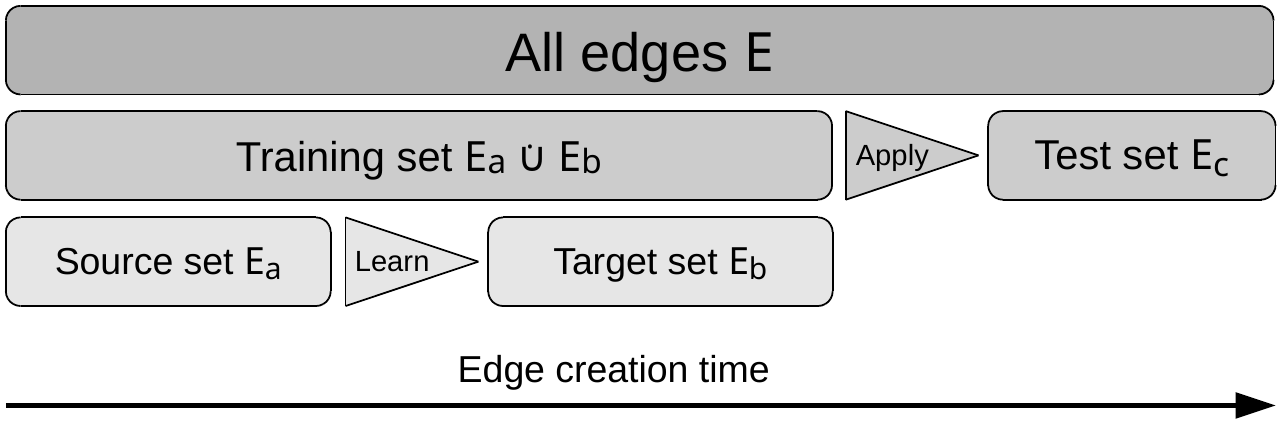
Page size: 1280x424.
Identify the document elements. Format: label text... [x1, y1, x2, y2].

text_box Training set Ea ∪ Eb [5, 111, 833, 200]
text_box Edge creation time [442, 341, 785, 403]
text_box Test set Ec [988, 111, 1276, 200]
text_box Target set Eb [488, 217, 833, 307]
text_box Source set Ea [5, 217, 331, 307]
text_box Apply [845, 111, 979, 200]
text_box Learn [345, 217, 479, 307]
text_box All edges E [5, 5, 1274, 95]
text_box ˙ [511, 125, 552, 178]
